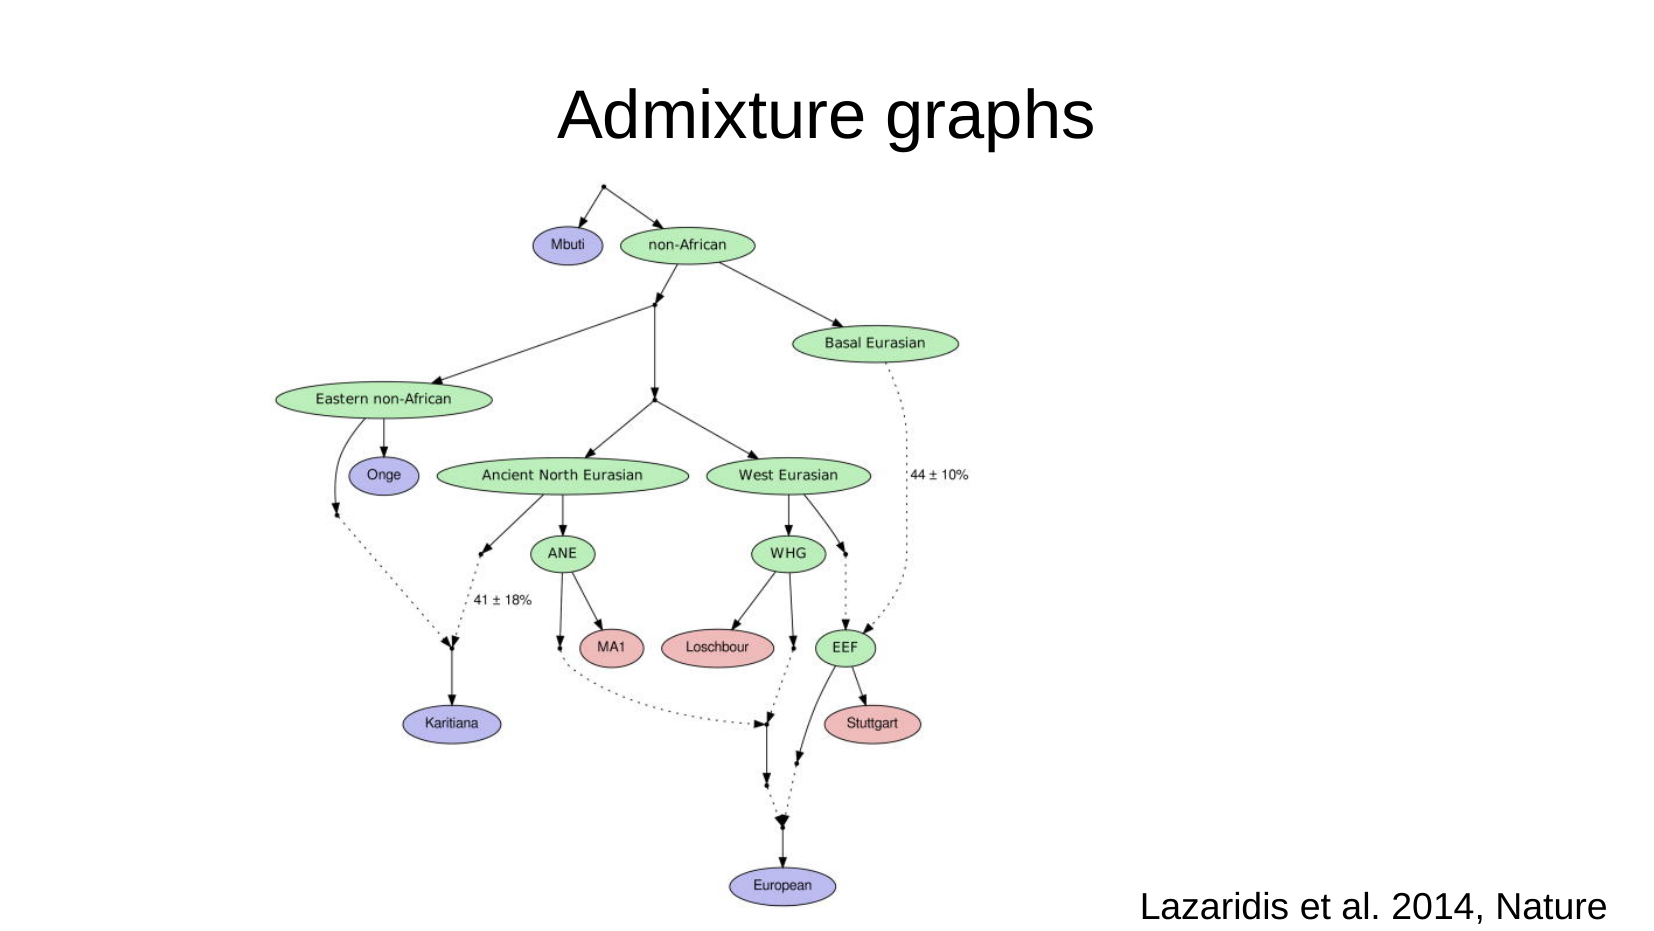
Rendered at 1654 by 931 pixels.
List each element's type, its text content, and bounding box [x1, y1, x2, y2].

text_box Lazaridis et al. 2014, Nature [1125, 877, 1644, 931]
picture [270, 179, 974, 912]
title Admixture graphs [82, 37, 1571, 193]
